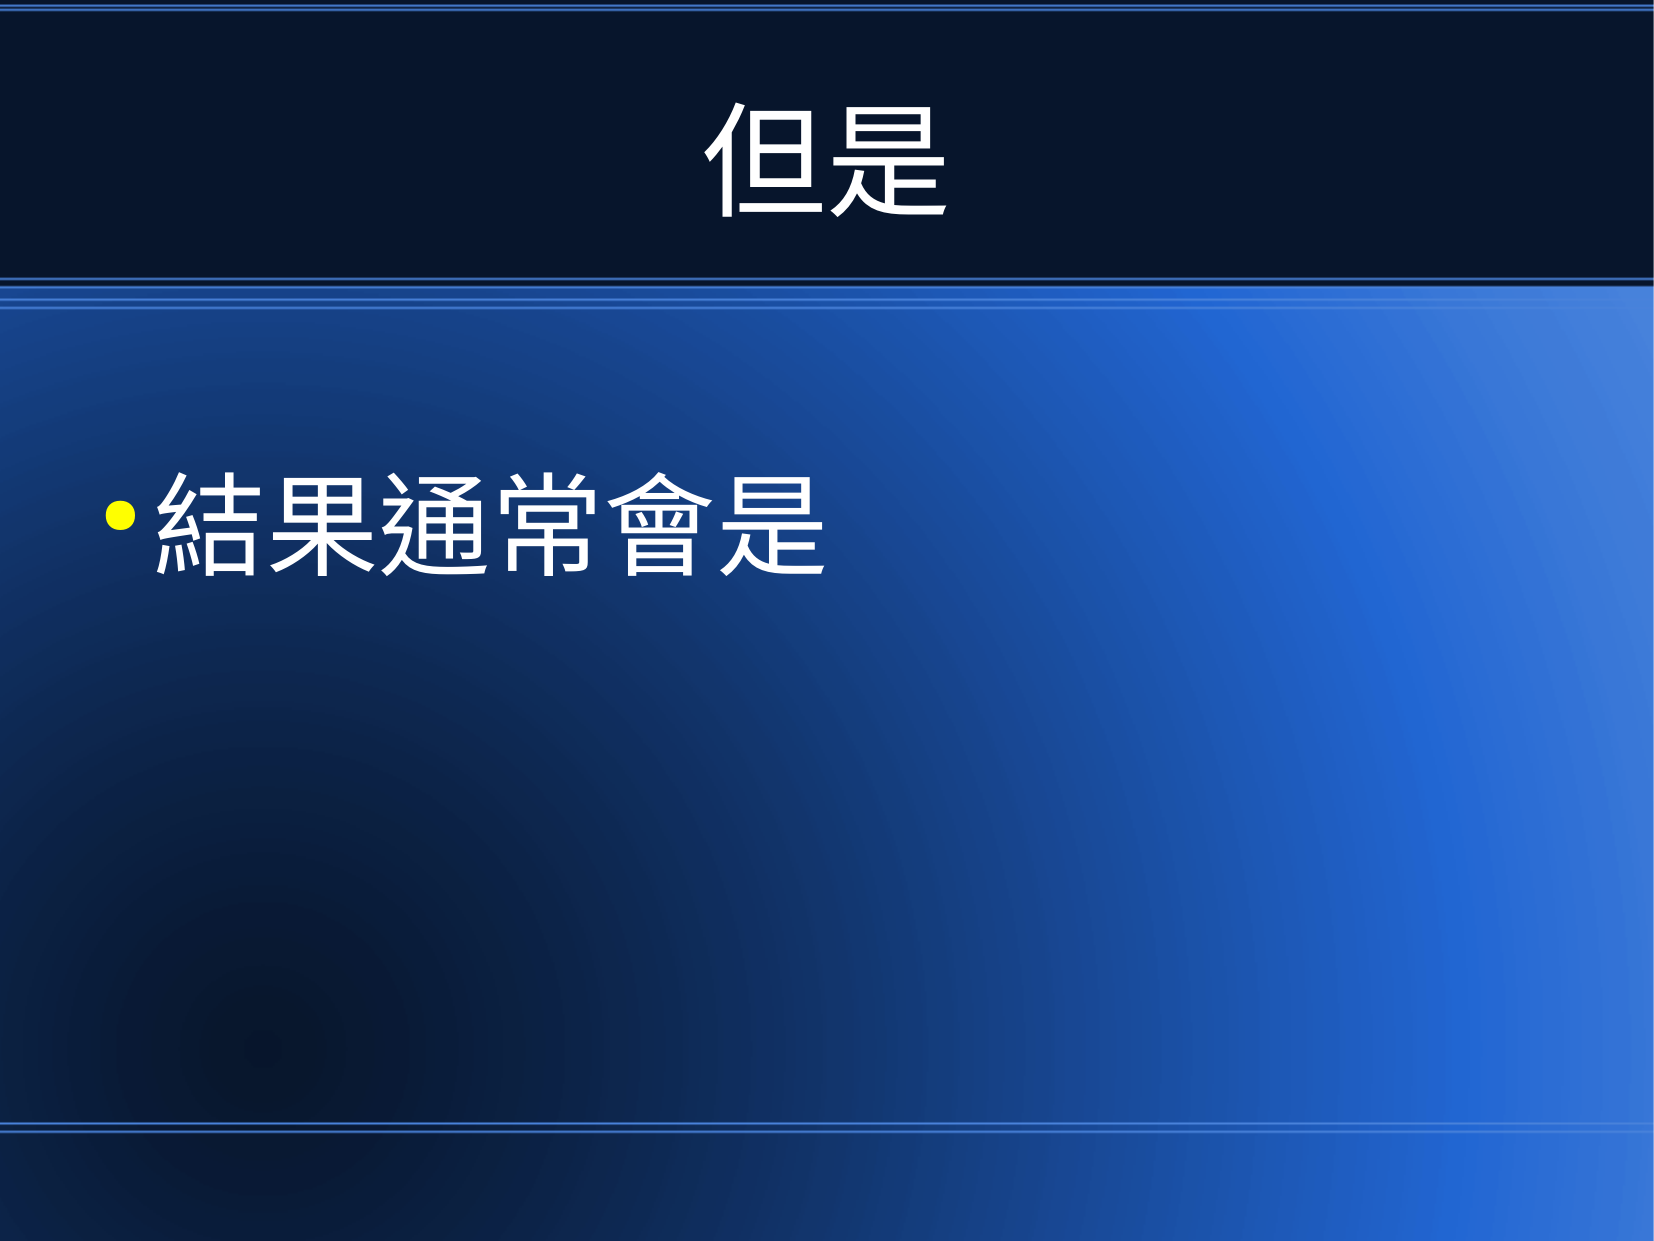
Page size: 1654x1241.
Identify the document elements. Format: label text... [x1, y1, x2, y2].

picture [0, 0, 1654, 1241]
title 但是 [82, 49, 1571, 257]
list 結果通常會是 [82, 355, 1571, 1241]
